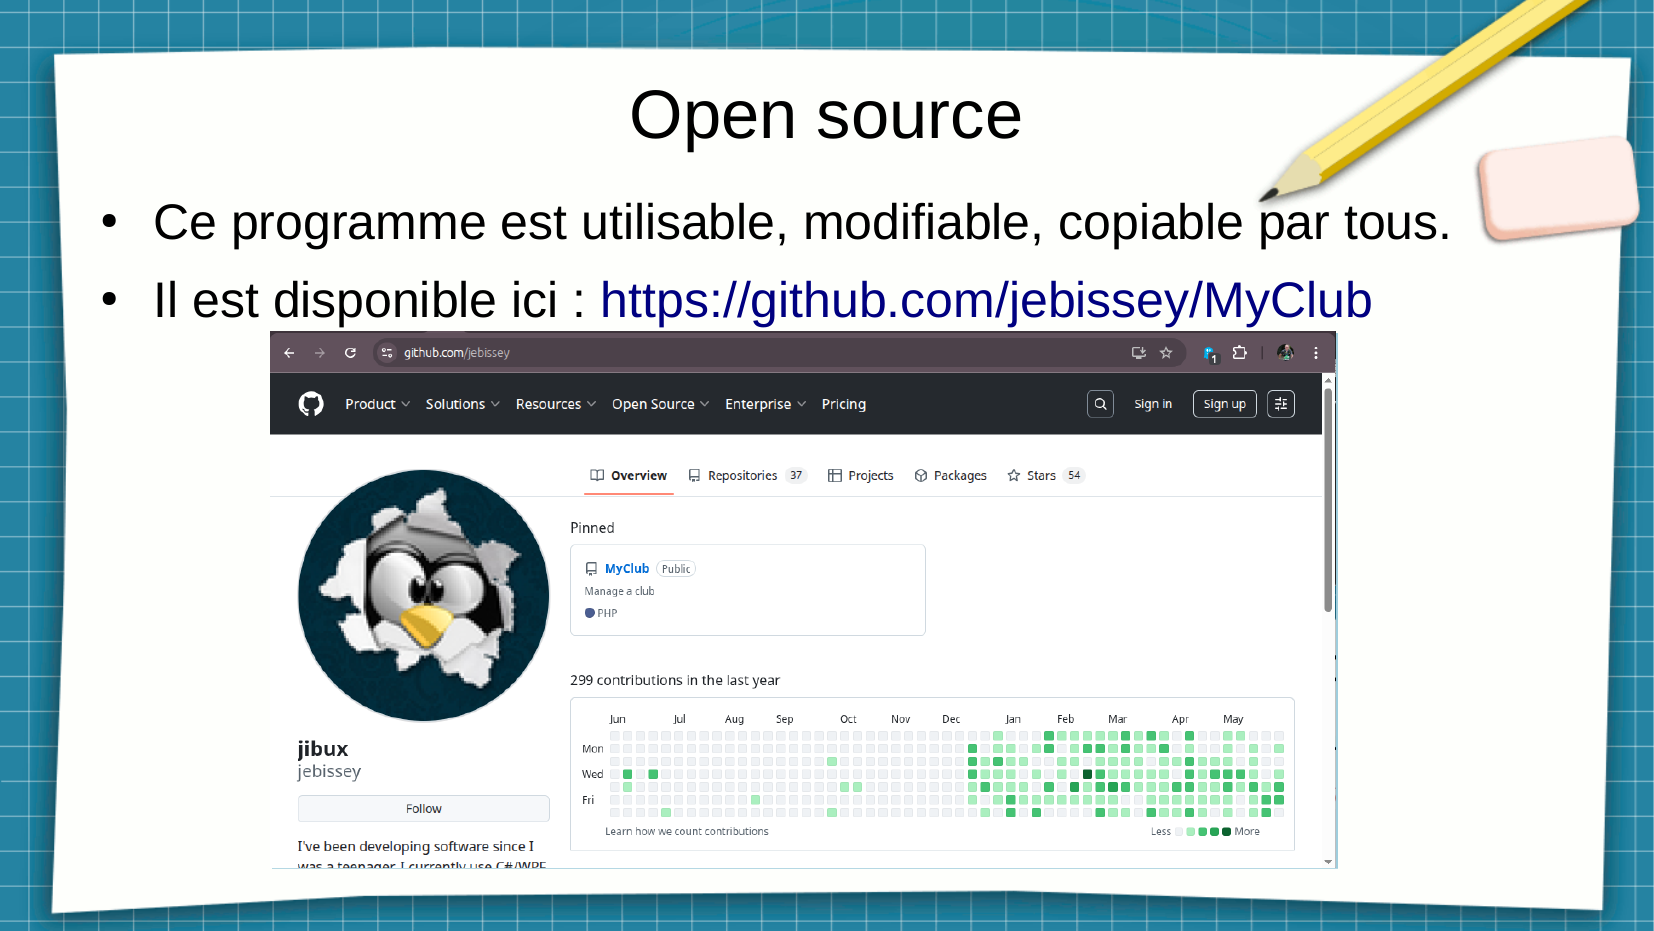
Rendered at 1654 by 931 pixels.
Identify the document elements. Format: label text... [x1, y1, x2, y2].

picture [0, 0, 1654, 931]
title Open source [82, 37, 1571, 193]
list Ce programme est utilisable, modifiable, copiable par tous. Il est disponible ici : https://github.com/jebissey/MyClub [82, 193, 1571, 734]
